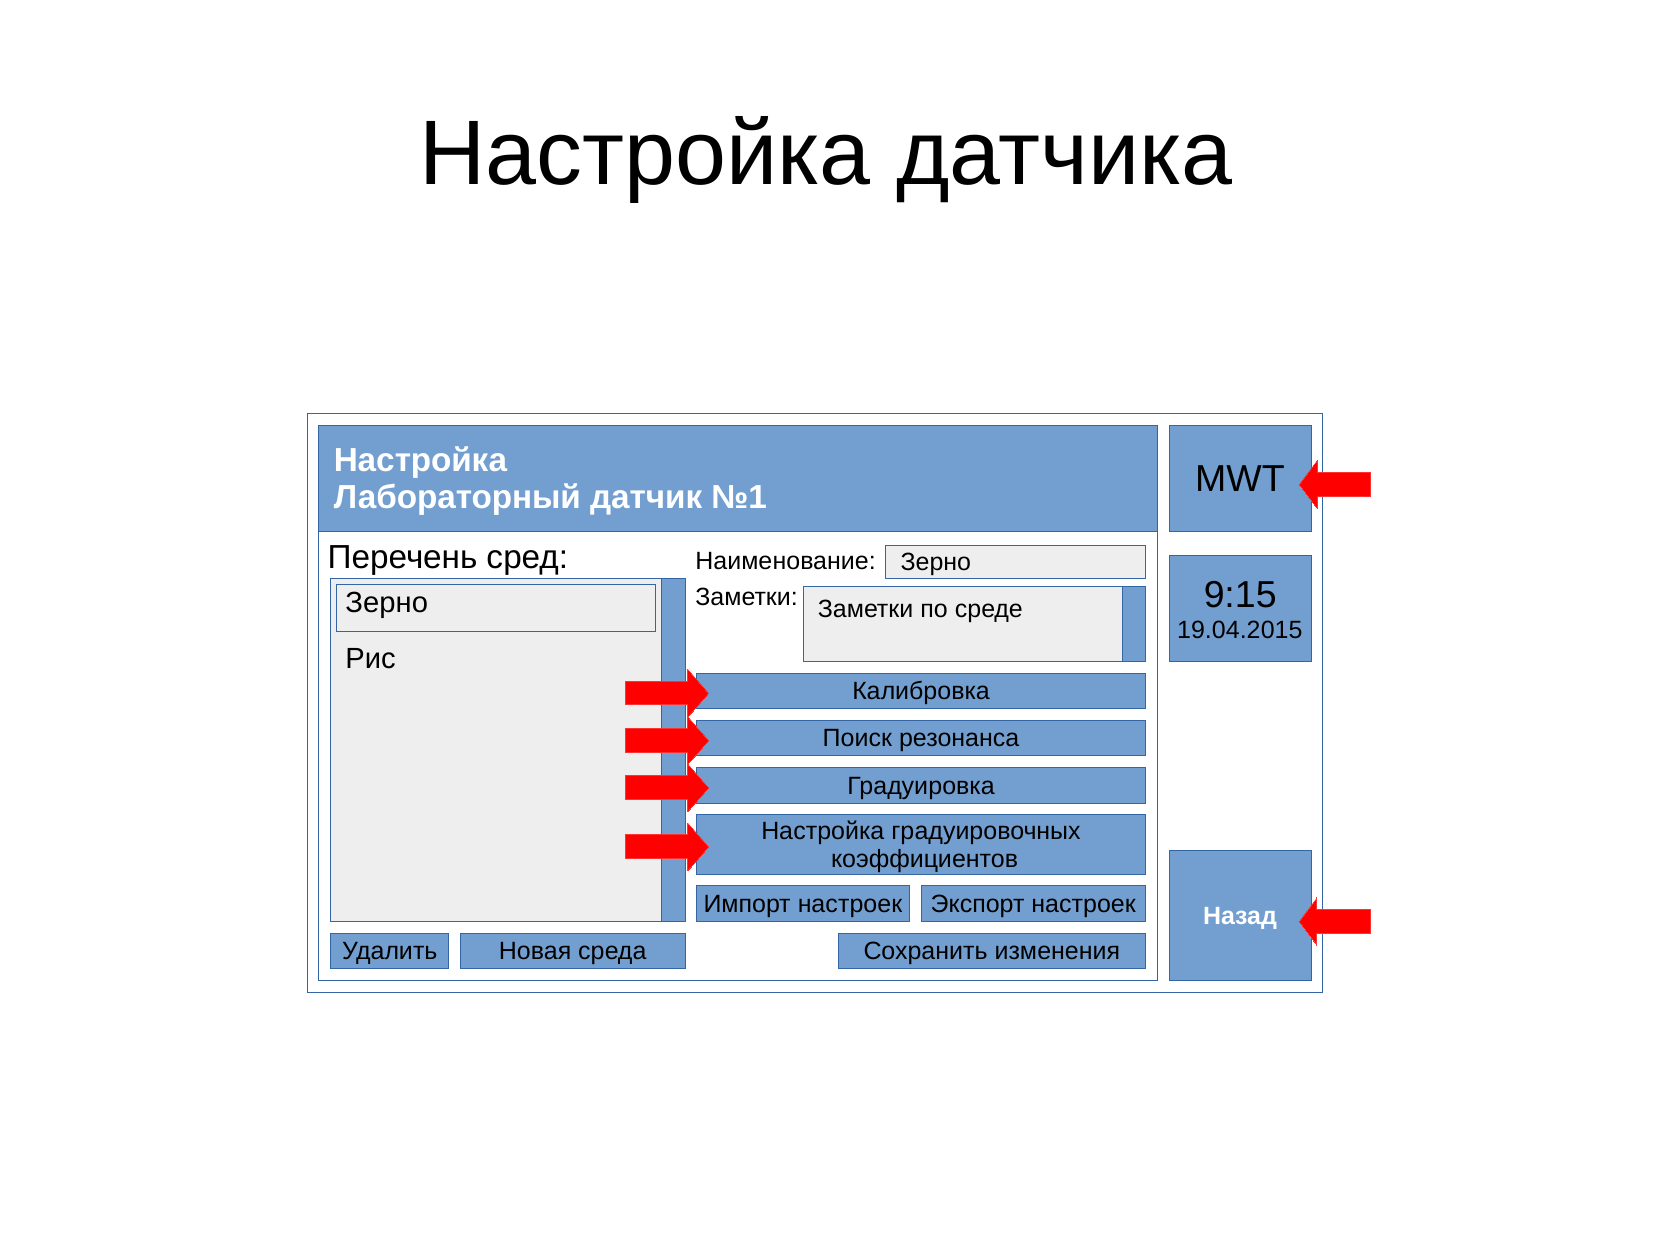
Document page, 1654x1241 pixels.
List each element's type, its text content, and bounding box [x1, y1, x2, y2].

text_box Заметки по среде [803, 586, 1122, 662]
text_box Зерно [885, 545, 1146, 579]
text_box Настройка градуировочных коэффициентов [696, 814, 1146, 875]
text_box Зерно Рис [330, 578, 661, 922]
text_box Калибровка [696, 673, 1146, 709]
text_box Наименование: [680, 539, 892, 583]
text_box Сохранить изменения [838, 933, 1146, 969]
text_box MWT [1169, 425, 1312, 532]
text_box Экспорт настроек [921, 885, 1146, 922]
title Настройка датчика [82, 49, 1571, 257]
text_box Новая среда [460, 933, 686, 969]
text_box Настройка Лабораторный датчик №1 [318, 425, 1158, 532]
text_box Зерно Рис [337, 585, 655, 631]
text_box 9:15 19.04.2015 [1169, 555, 1312, 662]
text_box Заметки: [680, 575, 814, 618]
text_box Назад [1169, 850, 1312, 981]
text_box Поиск резонанса [696, 720, 1146, 756]
text_box Перечень сред: [312, 531, 584, 584]
text_box [307, 413, 1371, 993]
text_box Градуировка [696, 767, 1146, 804]
text_box Импорт настроек [696, 885, 910, 922]
text_box Удалить [330, 933, 449, 969]
